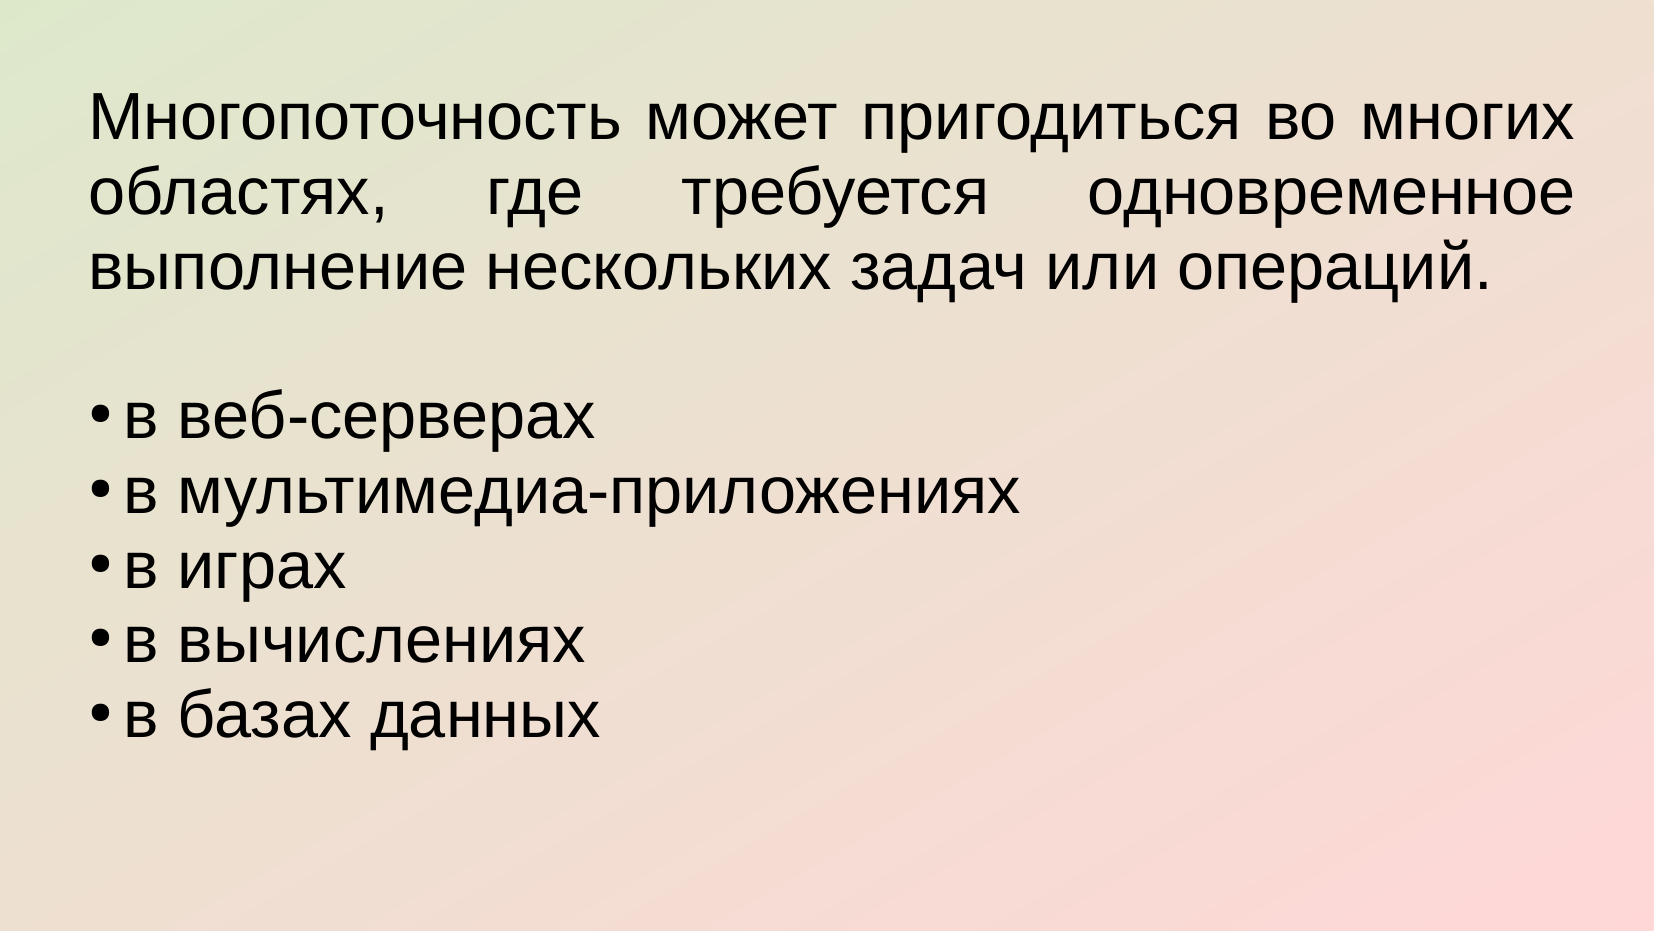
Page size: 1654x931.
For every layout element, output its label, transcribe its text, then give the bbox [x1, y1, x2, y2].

subtitle Многопоточность может пригодиться во многих областях, где требуется одновременное выполнение нескольких задач или операций. в веб-серверах в мультимедиа-приложениях в играх в вычислениях в базах данных [88, 79, 1577, 827]
